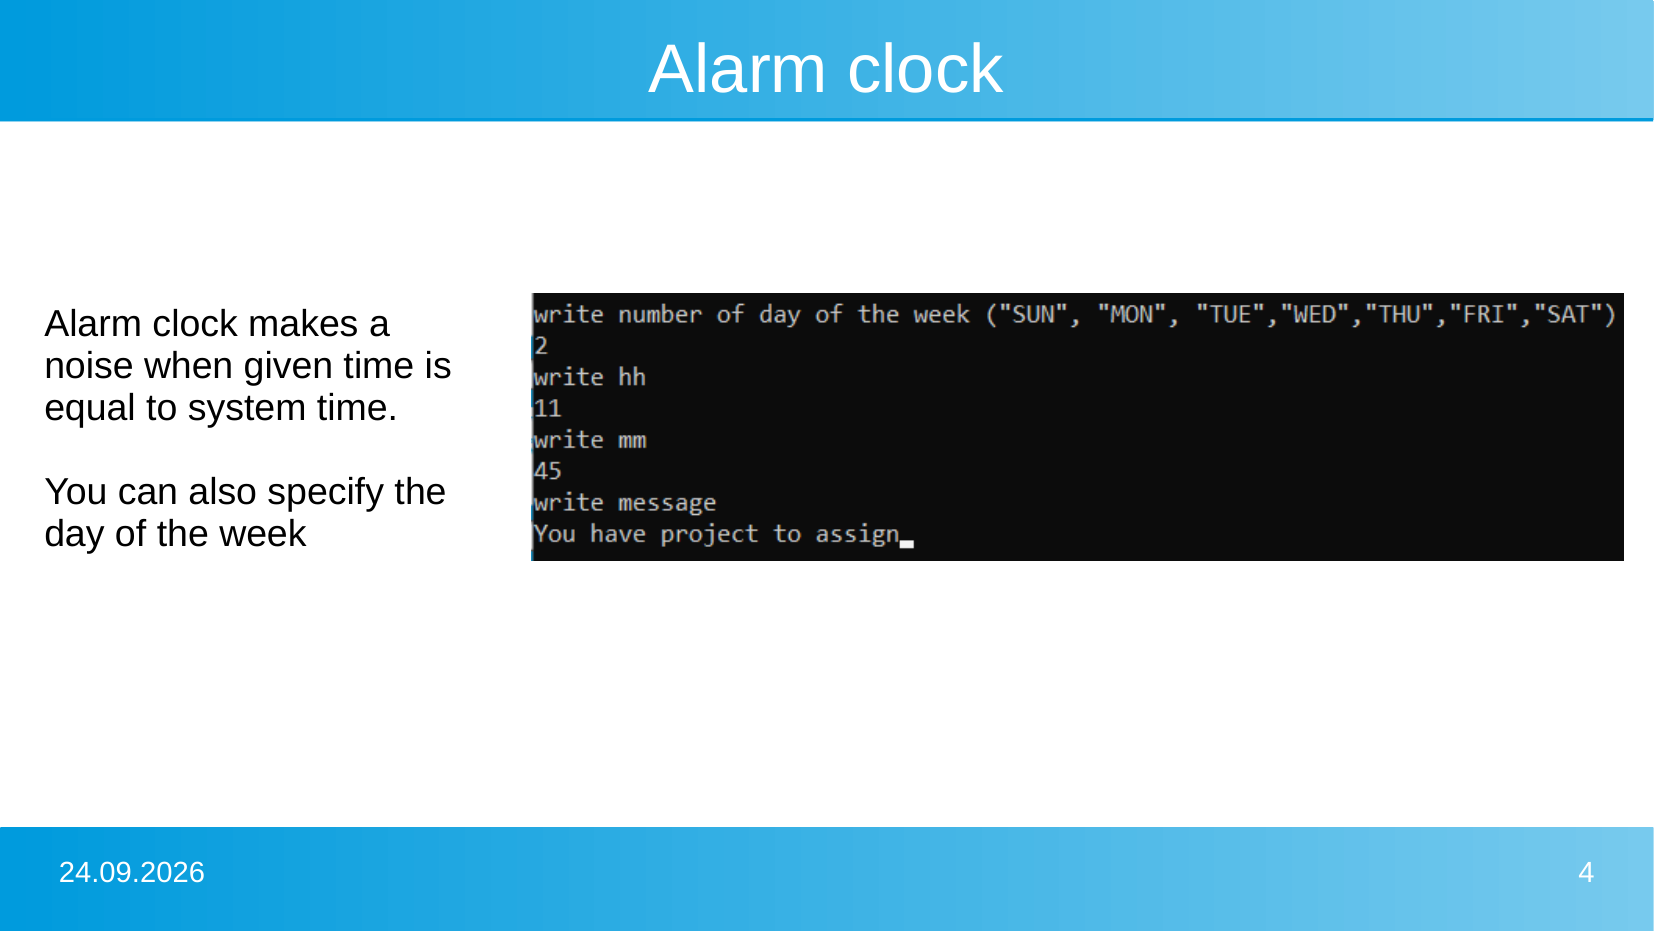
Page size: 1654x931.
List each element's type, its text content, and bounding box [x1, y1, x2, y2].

picture [531, 293, 1624, 562]
title Alarm clock [59, 29, 1595, 108]
text_box Alarm clock makes a noise when given time is equal to system time. You can also specify the day of the week [29, 295, 473, 563]
